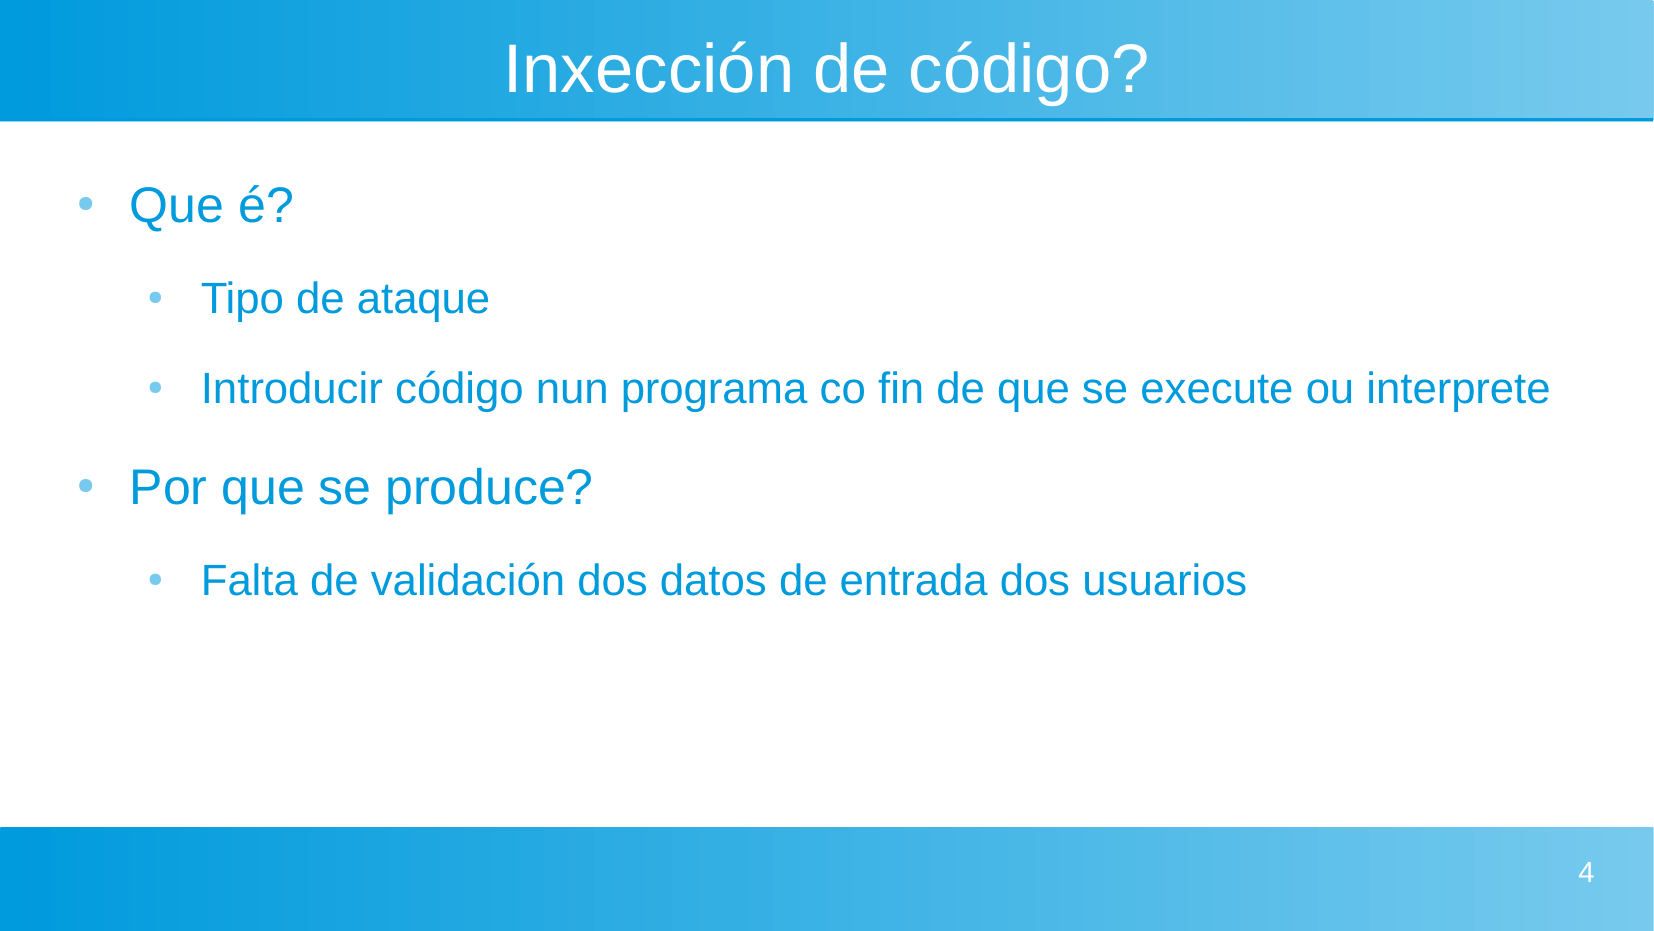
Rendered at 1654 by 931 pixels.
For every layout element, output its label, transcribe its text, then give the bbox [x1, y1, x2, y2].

title Inxección de código? [59, 29, 1595, 108]
list Que é? Tipo de ataque Introducir código nun programa co fin de que se execute ou interprete Por que se produce? Falta de validación dos datos de entrada dos usuarios [59, 177, 1595, 768]
